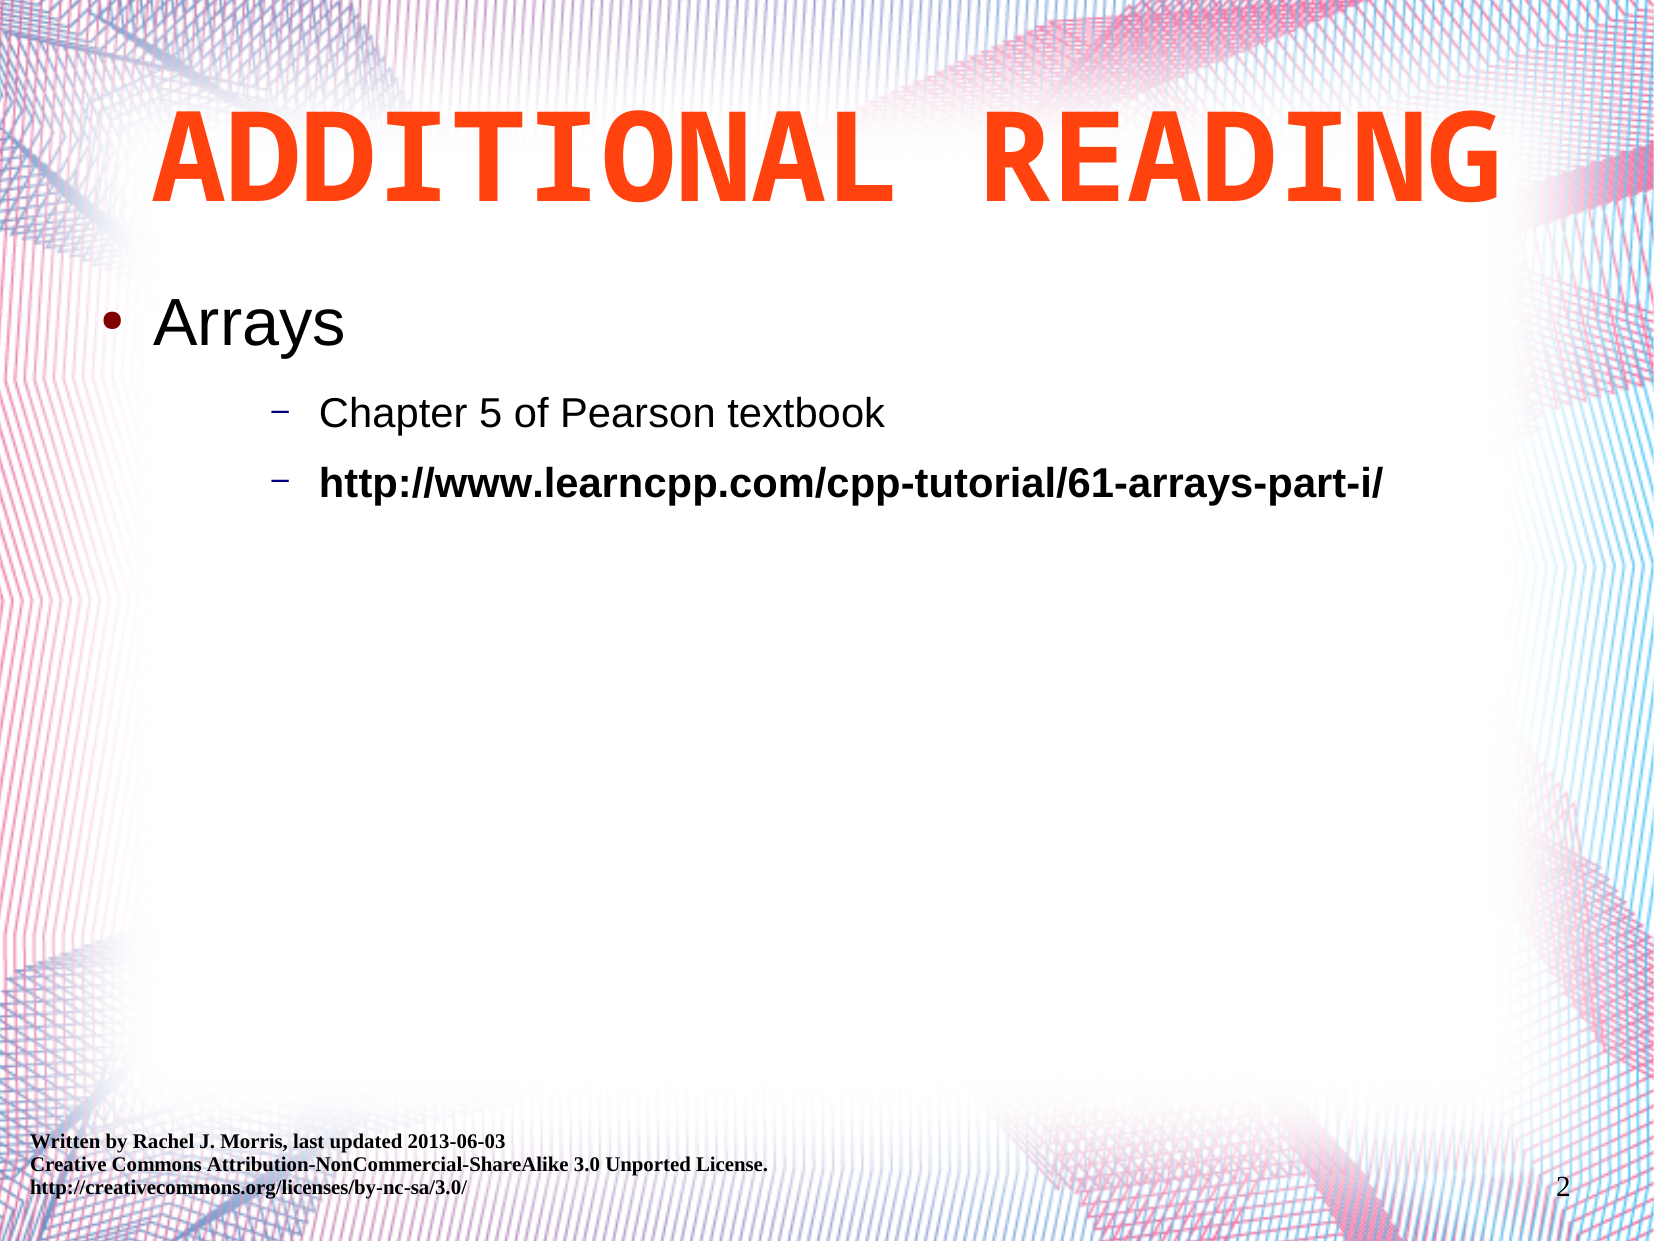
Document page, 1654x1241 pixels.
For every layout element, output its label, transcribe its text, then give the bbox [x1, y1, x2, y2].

list Arrays Chapter 5 of Pearson textbook http://www.learncpp.com/cpp-tutorial/61-arrays-part-i/ [82, 285, 1571, 955]
title ADDITIONAL READING [82, 49, 1571, 257]
picture [0, 0, 1654, 1241]
